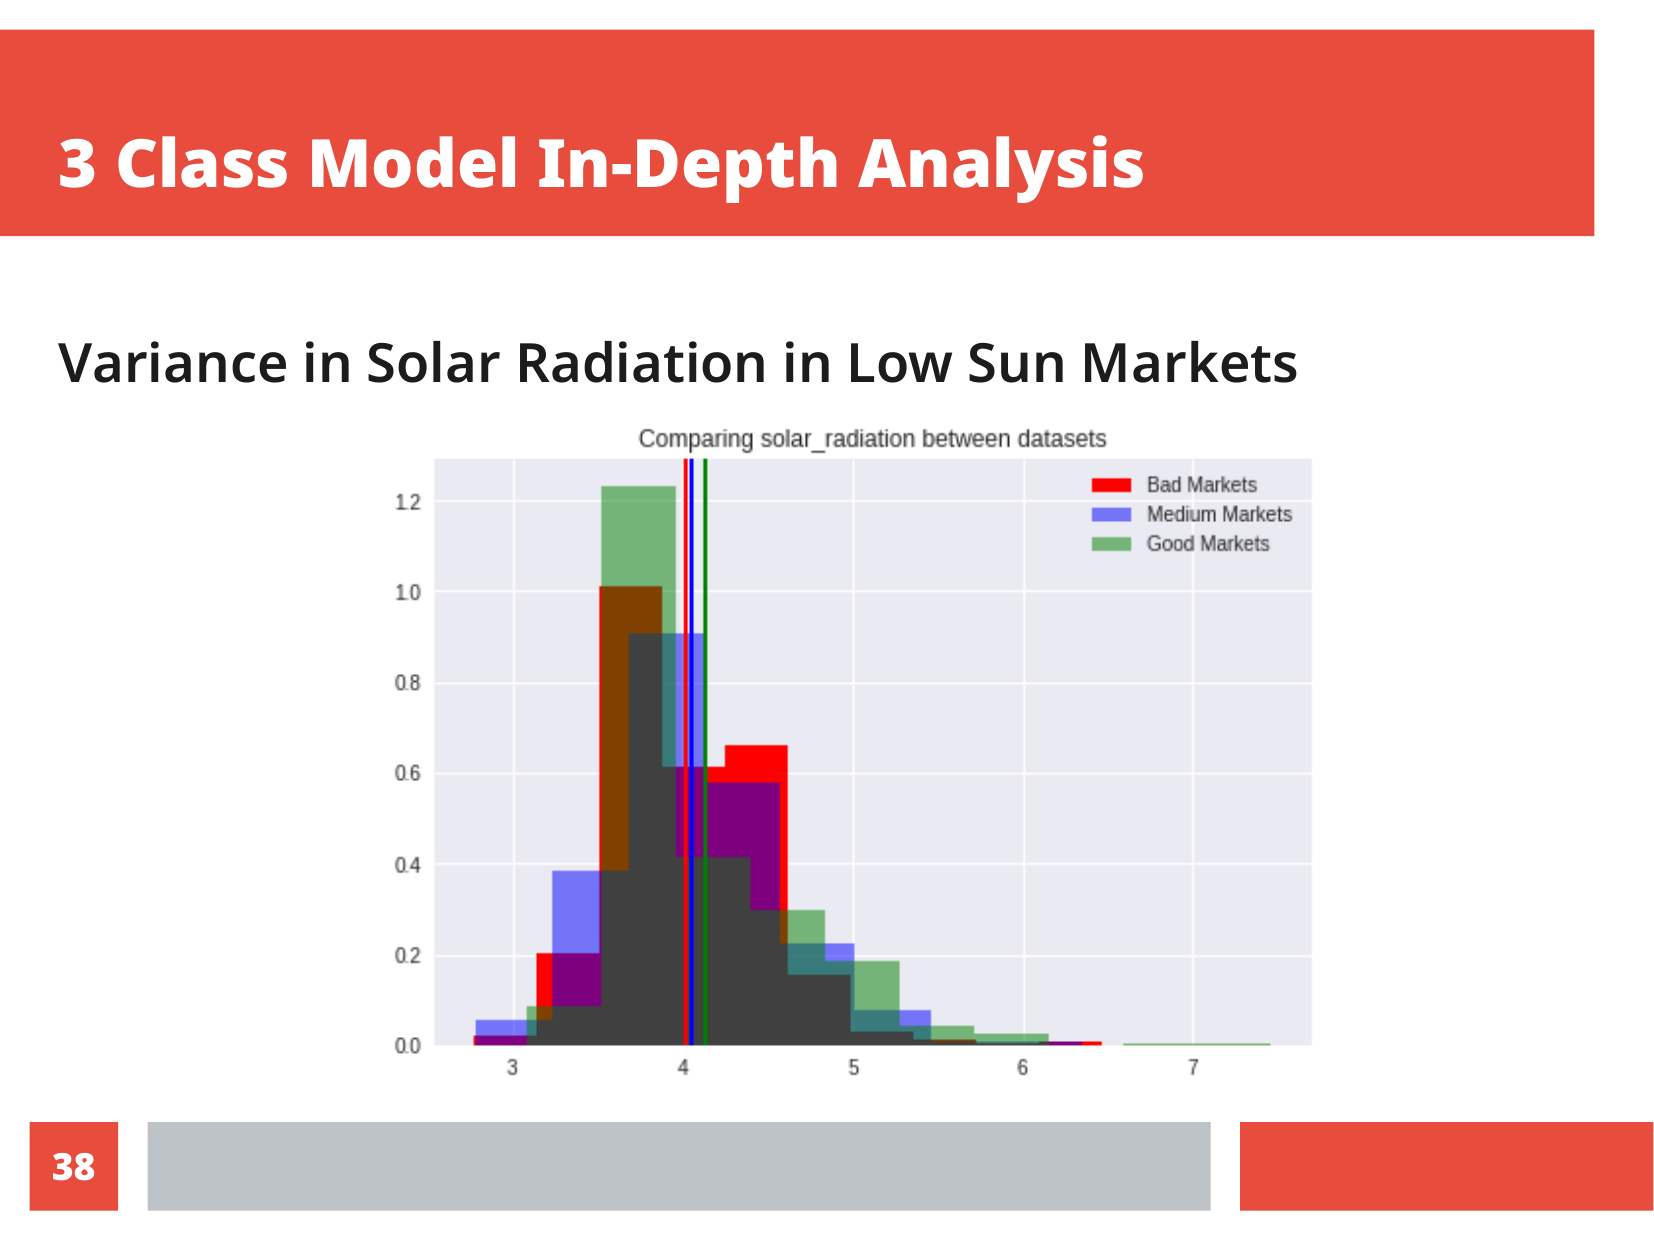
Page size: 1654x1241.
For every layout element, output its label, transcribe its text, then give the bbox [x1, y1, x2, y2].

picture [380, 416, 1324, 1093]
list Variance in Solar Radiation in Low Sun Markets [59, 324, 1565, 1093]
title 3 Class Model In-Depth Analysis [59, 59, 1595, 207]
